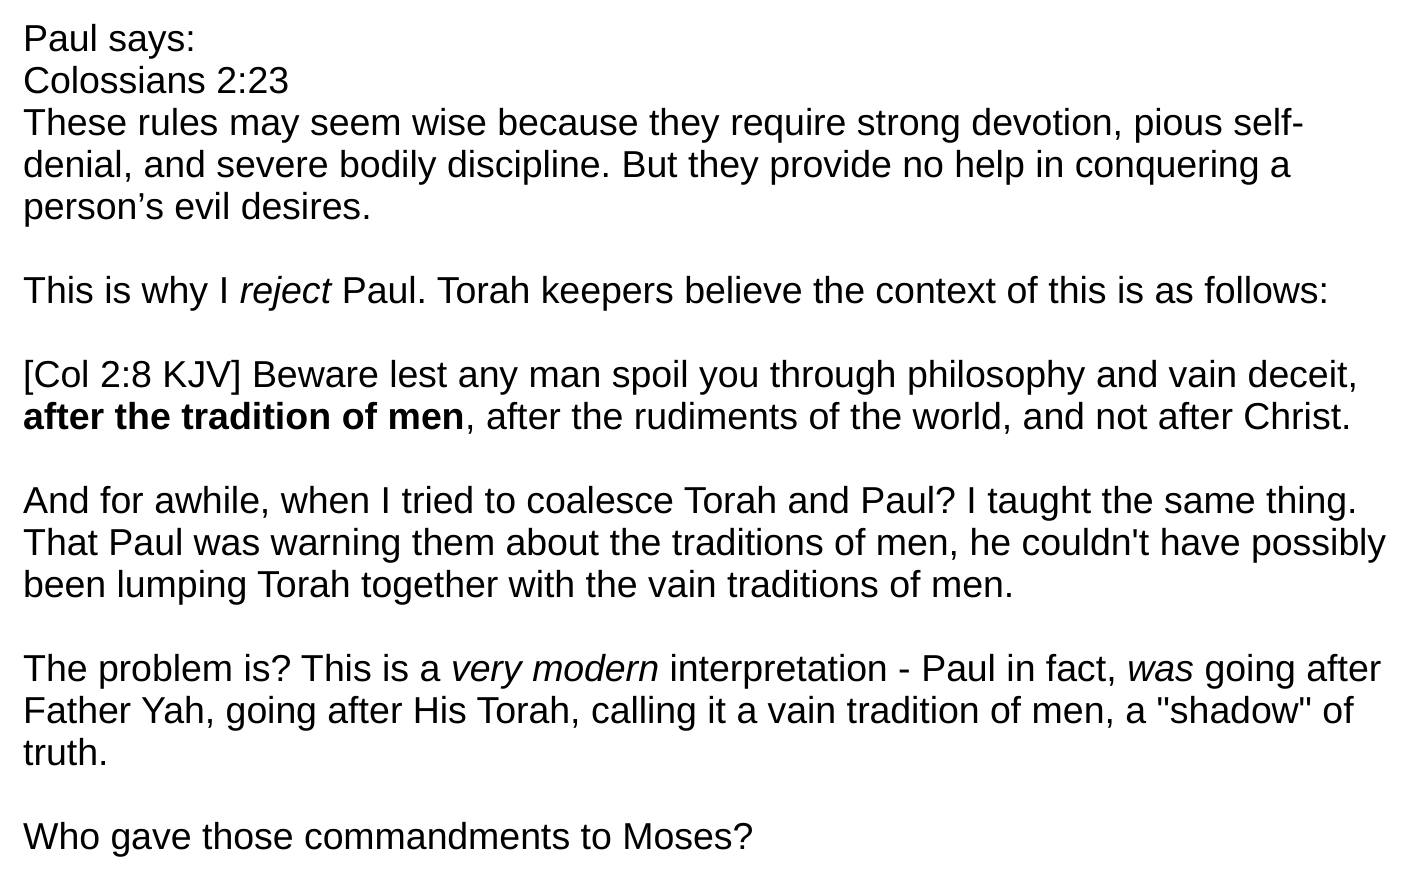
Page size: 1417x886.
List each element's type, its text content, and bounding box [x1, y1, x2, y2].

text_box Paul says: Colossians 2:23 These rules may seem wise because they require strong devotion, pious self-denial, and severe bodily discipline. But they provide no help in conquering a person’s evil desires. This is why I reject Paul. Torah keepers believe the context of this is as follows: [Col 2:8 KJV] Beware lest any man spoil you through philosophy and vain deceit, after the tradition of men, after the rudiments of the world, and not after Christ. And for awhile, when I tried to coalesce Torah and Paul? I taught the same thing. That Paul was warning them about the traditions of men, he couldn't have possibly been lumping Torah together with the vain traditions of men. The problem is? This is a very modern interpretation - Paul in fact, was going after Father Yah, going after His Torah, calling it a vain tradition of men, a "shadow" of truth. Who gave those commandments to Moses? [Lev 11:1 KJV] And Yah spake unto Moses and to Aaron, saying unto them, Yehovah himself, this was from HIS MIND. Now, to believe what Paul is writing here what does that mean? It means you believe in two gods, just like Marcion. The god of the old testament, and the god of the new testament. (a better covenant as Paul lies to us.) I believe in ONE God - and that God made ONE SET OF LAWS FOR ALL OF US. [8, 9, 1409, 875]
